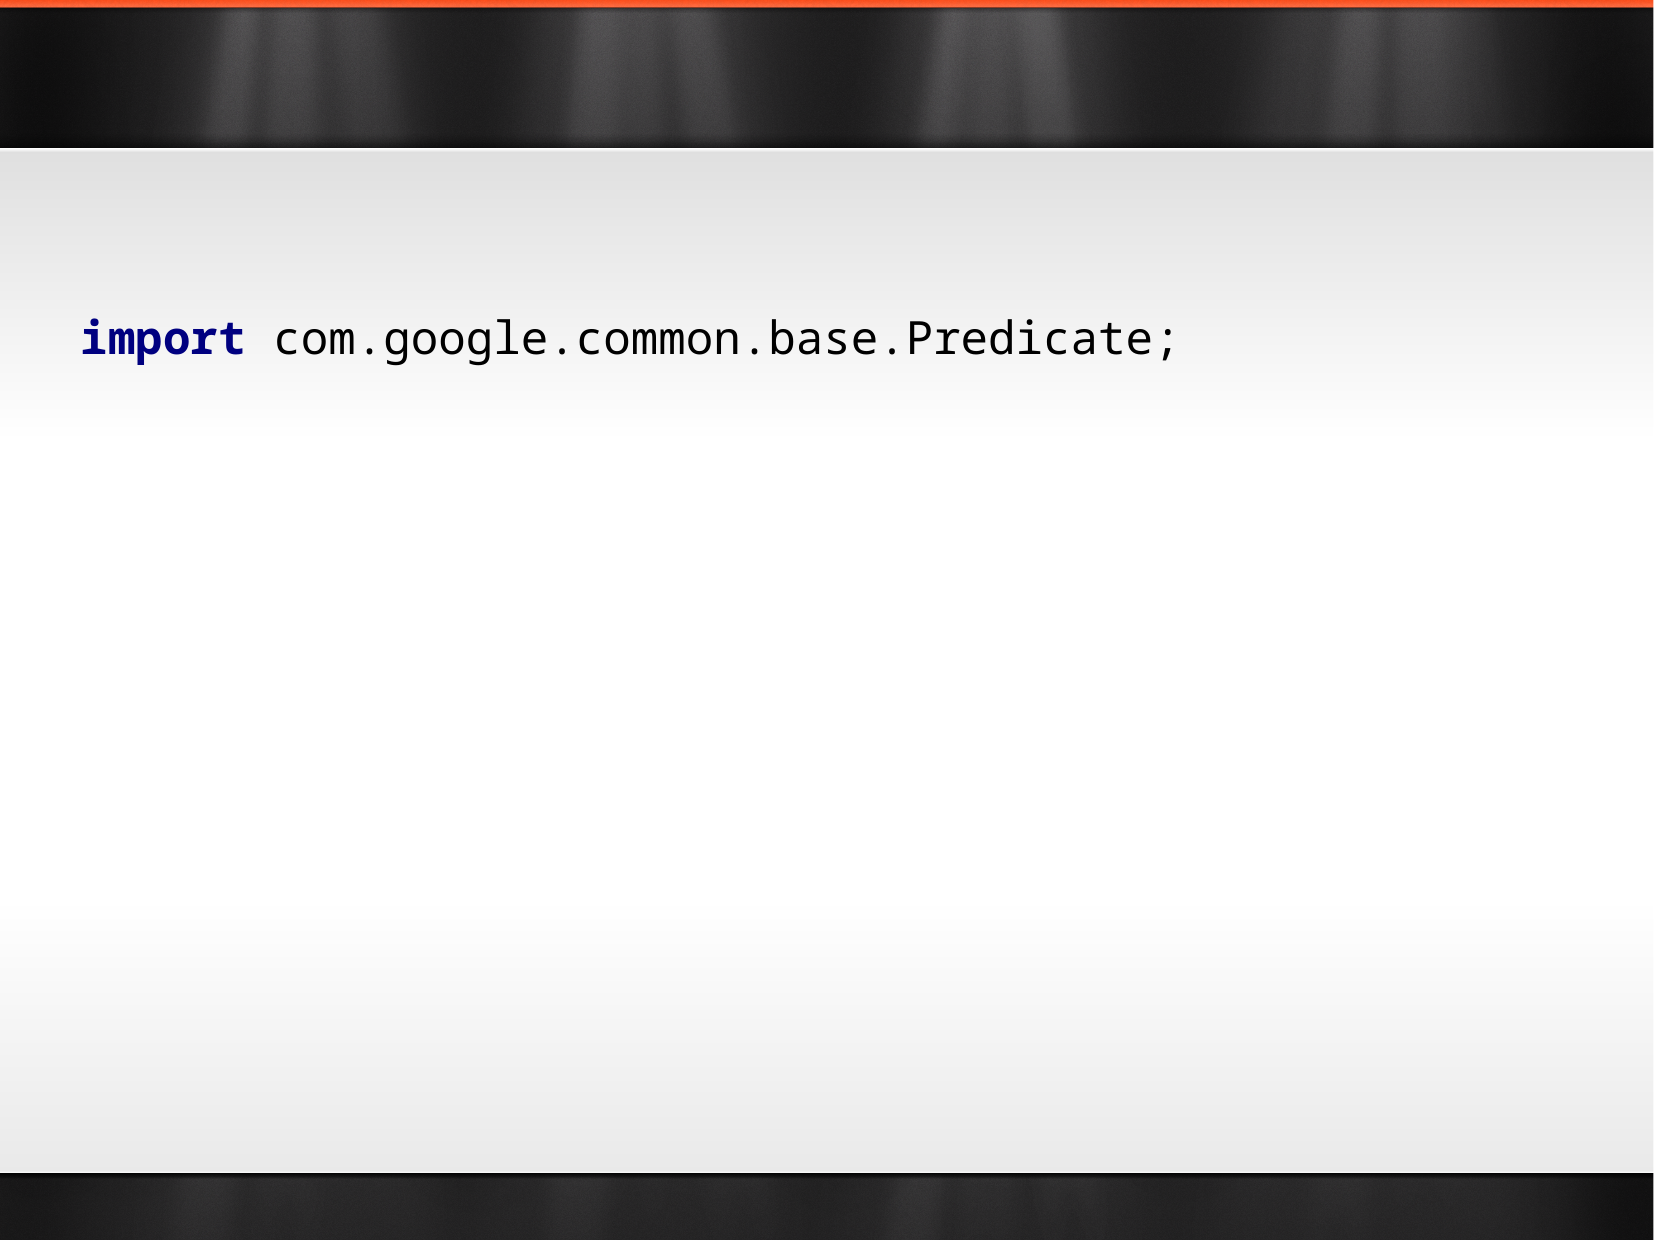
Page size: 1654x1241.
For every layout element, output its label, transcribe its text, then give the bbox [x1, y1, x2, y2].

text_box import com.google.common.base.Predicate; [80, 305, 1654, 1125]
picture [0, 0, 1654, 1240]
